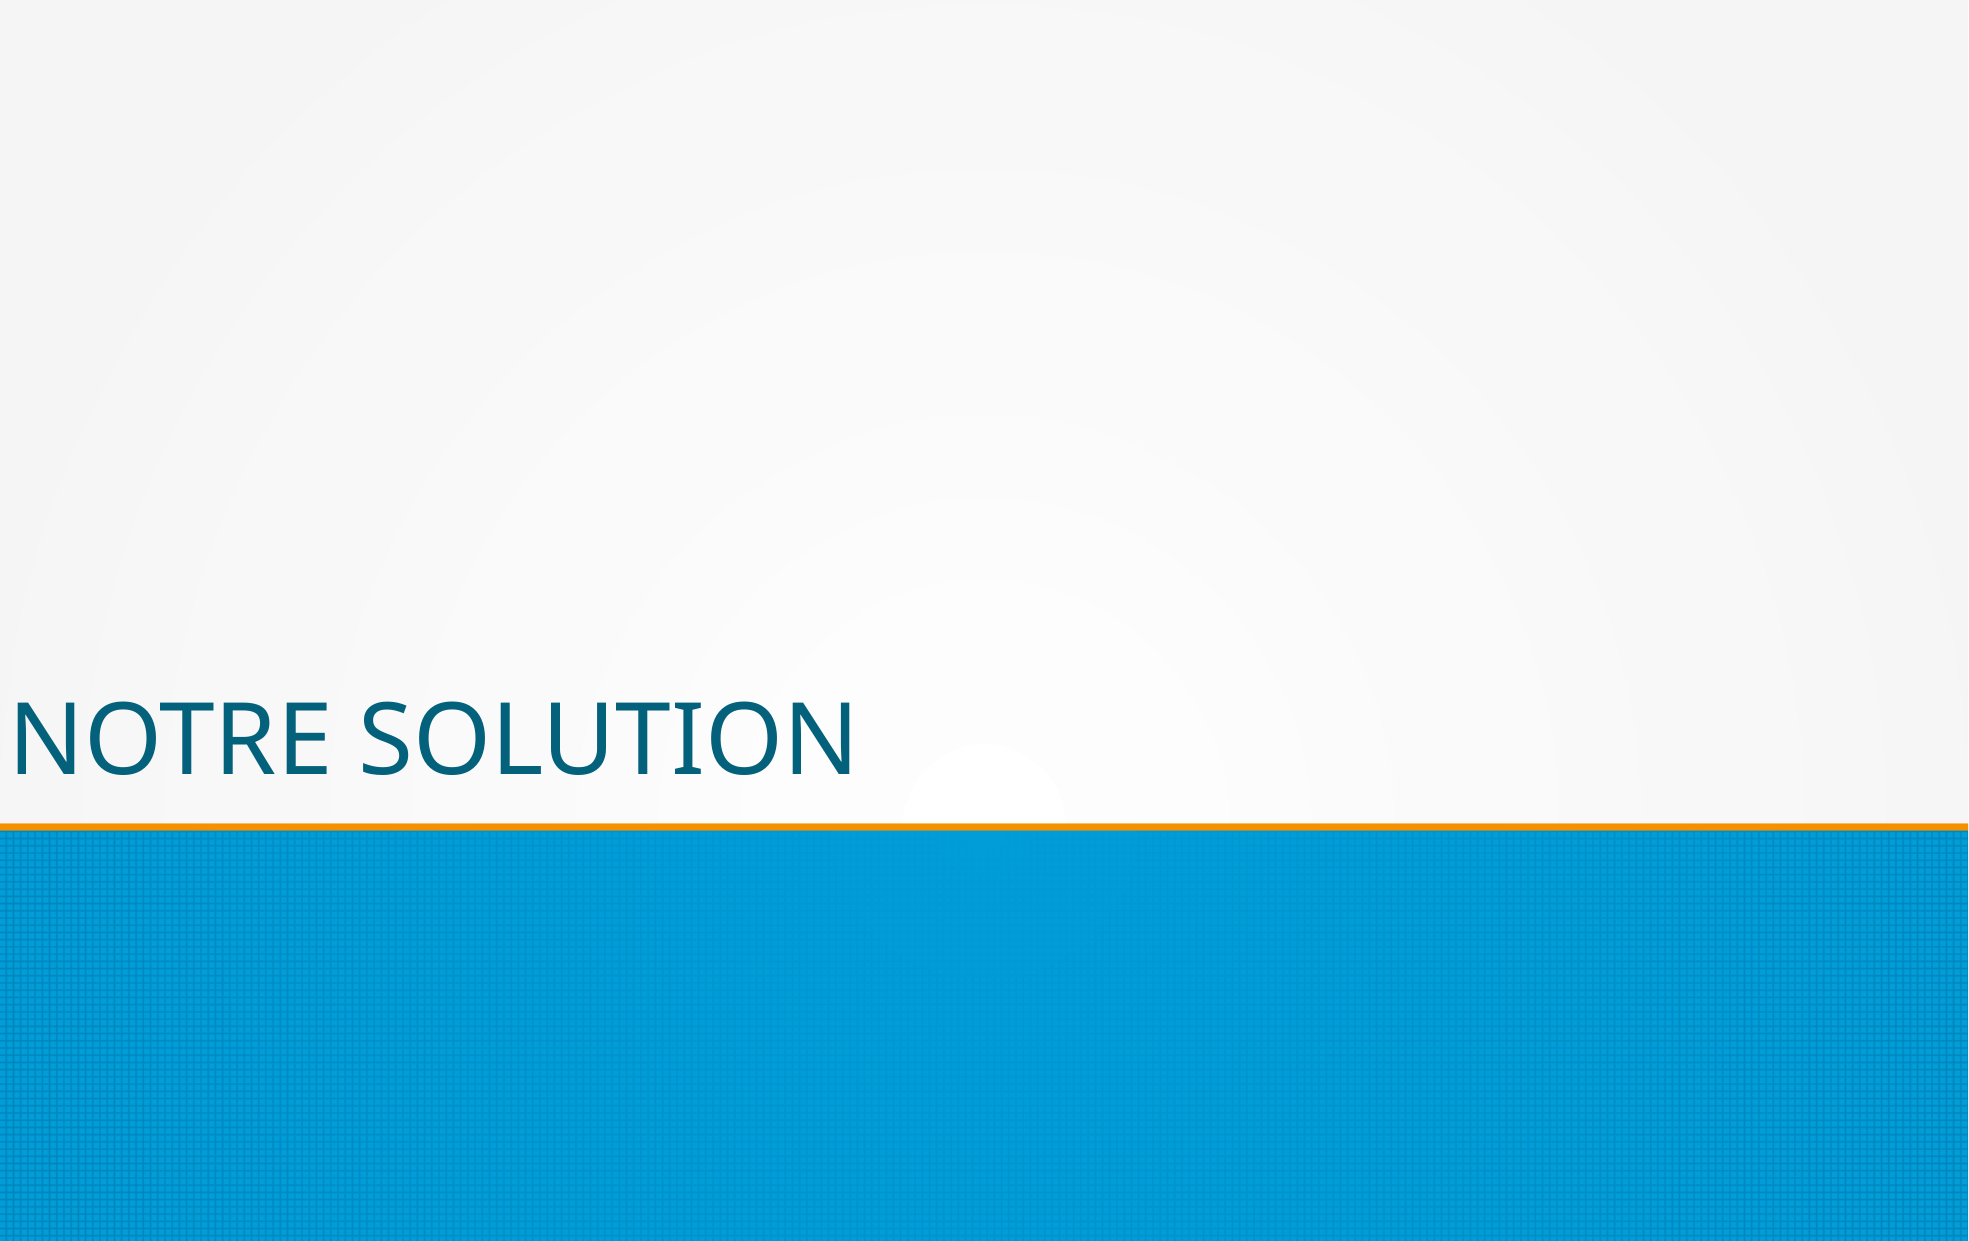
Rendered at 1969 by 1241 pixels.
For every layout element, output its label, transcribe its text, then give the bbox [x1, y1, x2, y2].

picture [0, 0, 1969, 830]
text_box NOTRE SOLUTION [8, 64, 1780, 795]
